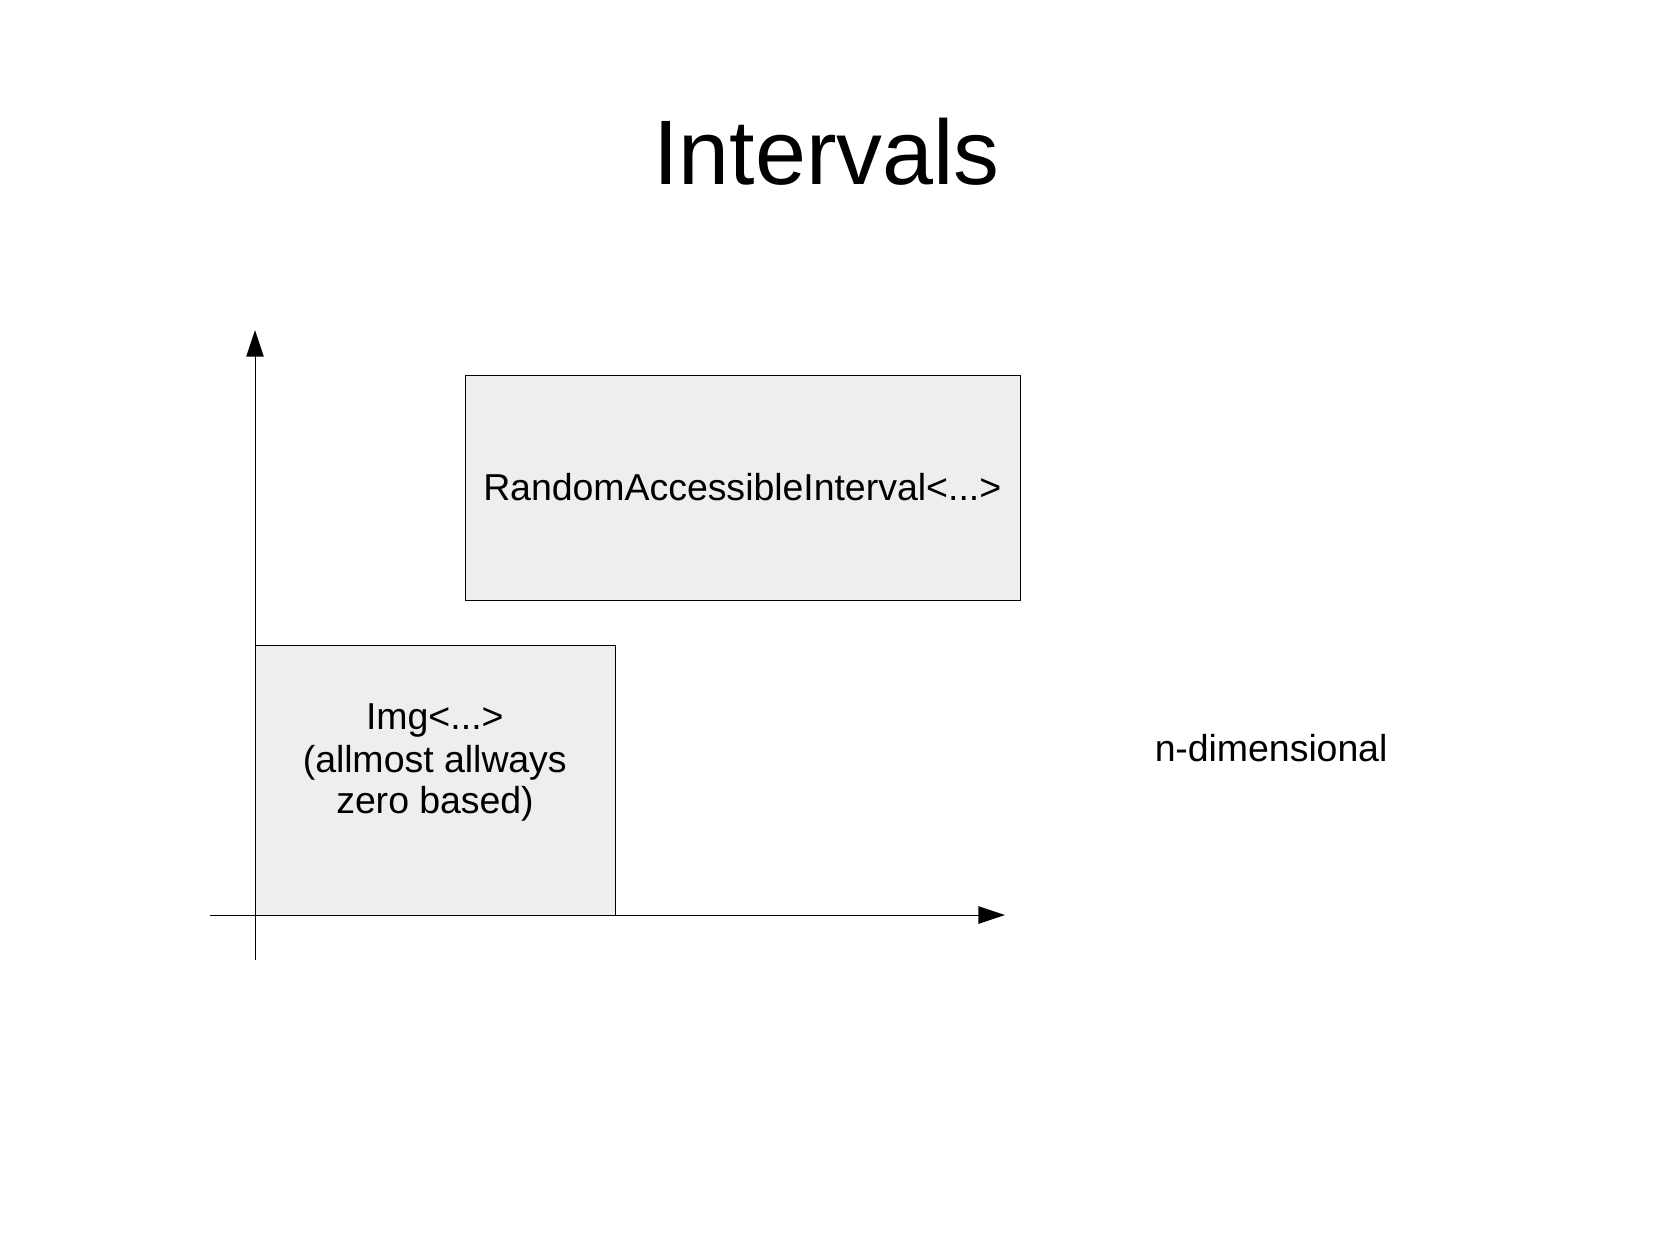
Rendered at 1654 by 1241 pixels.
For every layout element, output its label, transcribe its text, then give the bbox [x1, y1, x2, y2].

text_box RandomAccessibleInterval<...> [465, 375, 1021, 601]
title Intervals [82, 49, 1571, 257]
text_box n-dimensional [1140, 720, 1403, 777]
text_box Img<...> (allmost allways zero based) [256, 645, 616, 915]
